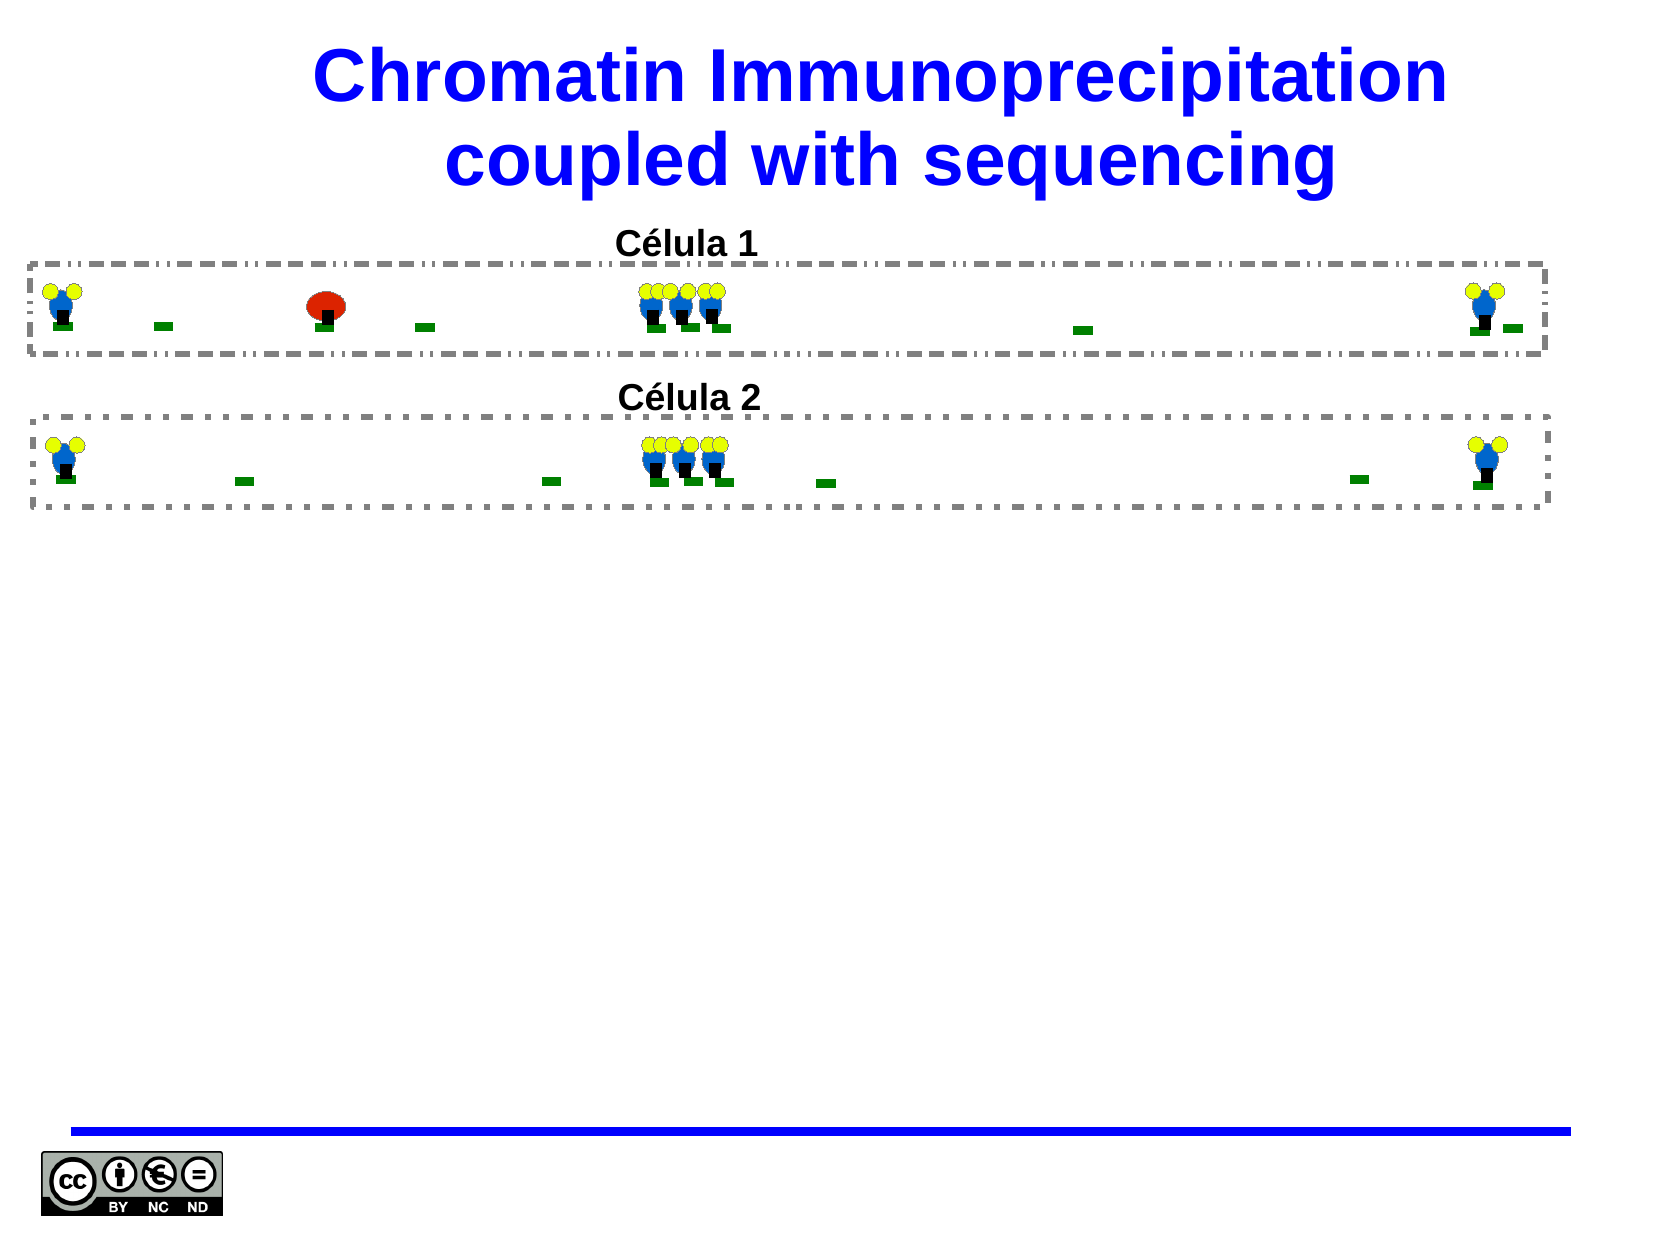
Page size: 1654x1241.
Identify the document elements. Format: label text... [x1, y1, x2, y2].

text_box [32, 417, 1548, 508]
text_box [30, 263, 1546, 354]
picture [41, 1151, 223, 1216]
text_box Célula 2 [602, 368, 777, 426]
text_box Célula 1 [600, 215, 774, 272]
title Chromatin Immunoprecipitation coupled with sequencing [147, 13, 1636, 222]
